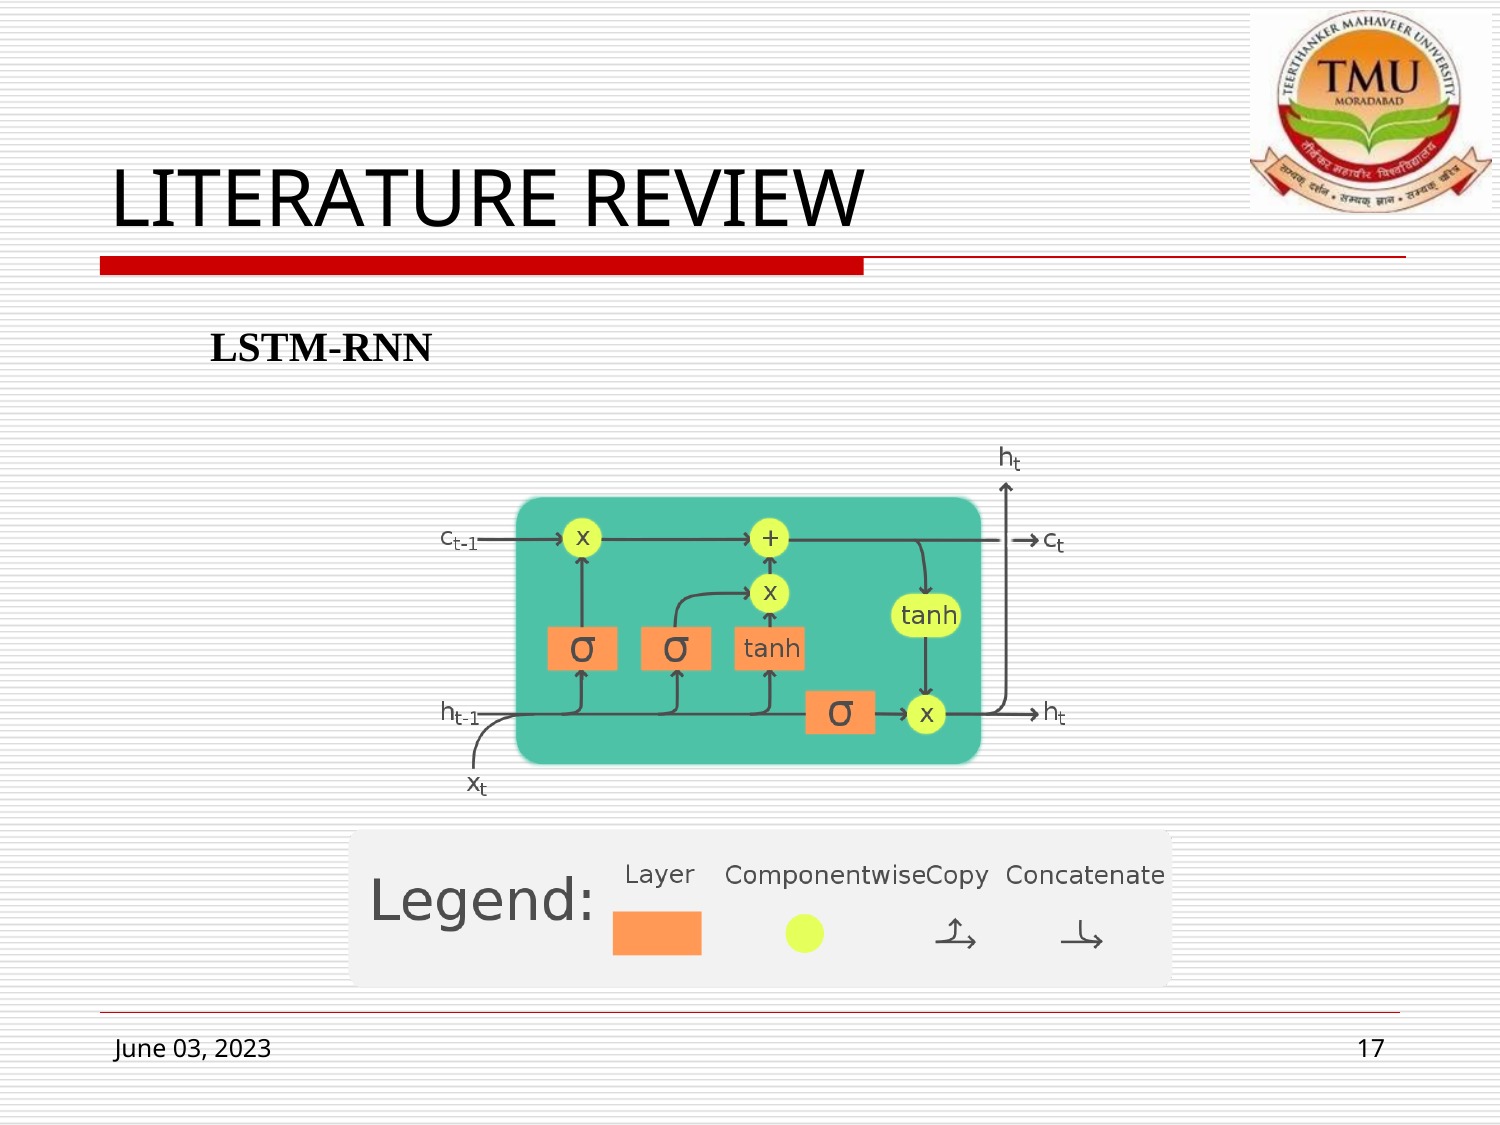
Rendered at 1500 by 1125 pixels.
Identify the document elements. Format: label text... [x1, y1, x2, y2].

list LSTM-RNN [117, 287, 1426, 1038]
picture [0, 0, 1500, 1125]
text_box June 03, 2023 [99, 1024, 426, 1103]
title LITERATURE REVIEW [94, 50, 1407, 250]
text_box <number> [1074, 1024, 1401, 1103]
